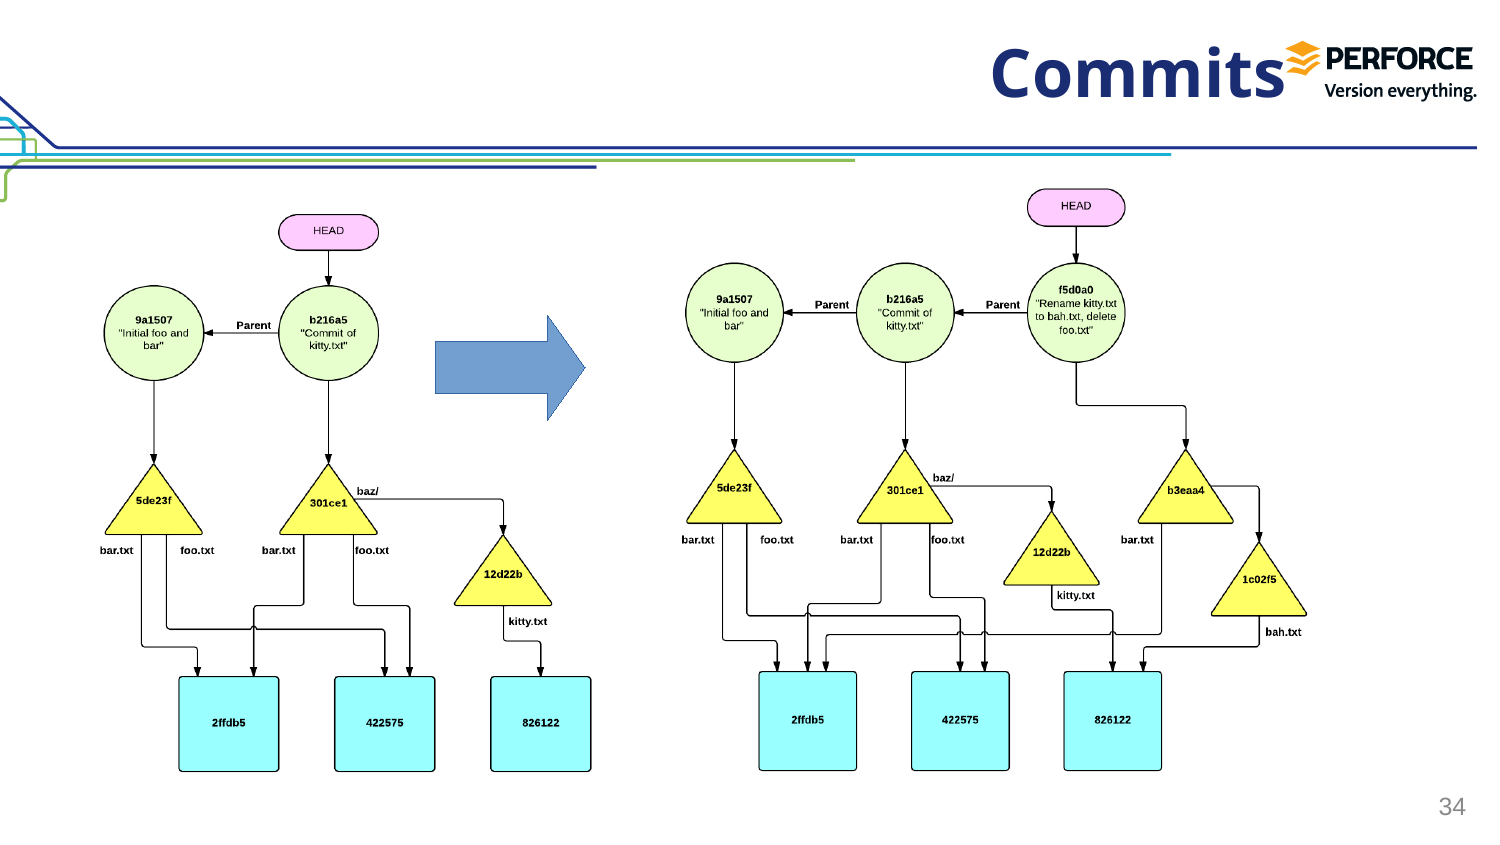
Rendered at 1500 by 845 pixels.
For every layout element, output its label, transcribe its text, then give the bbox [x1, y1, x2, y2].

text_box [435, 315, 586, 421]
picture [0, 0, 1500, 845]
title Commits [975, 0, 1500, 141]
text_box <number> [1131, 782, 1482, 828]
